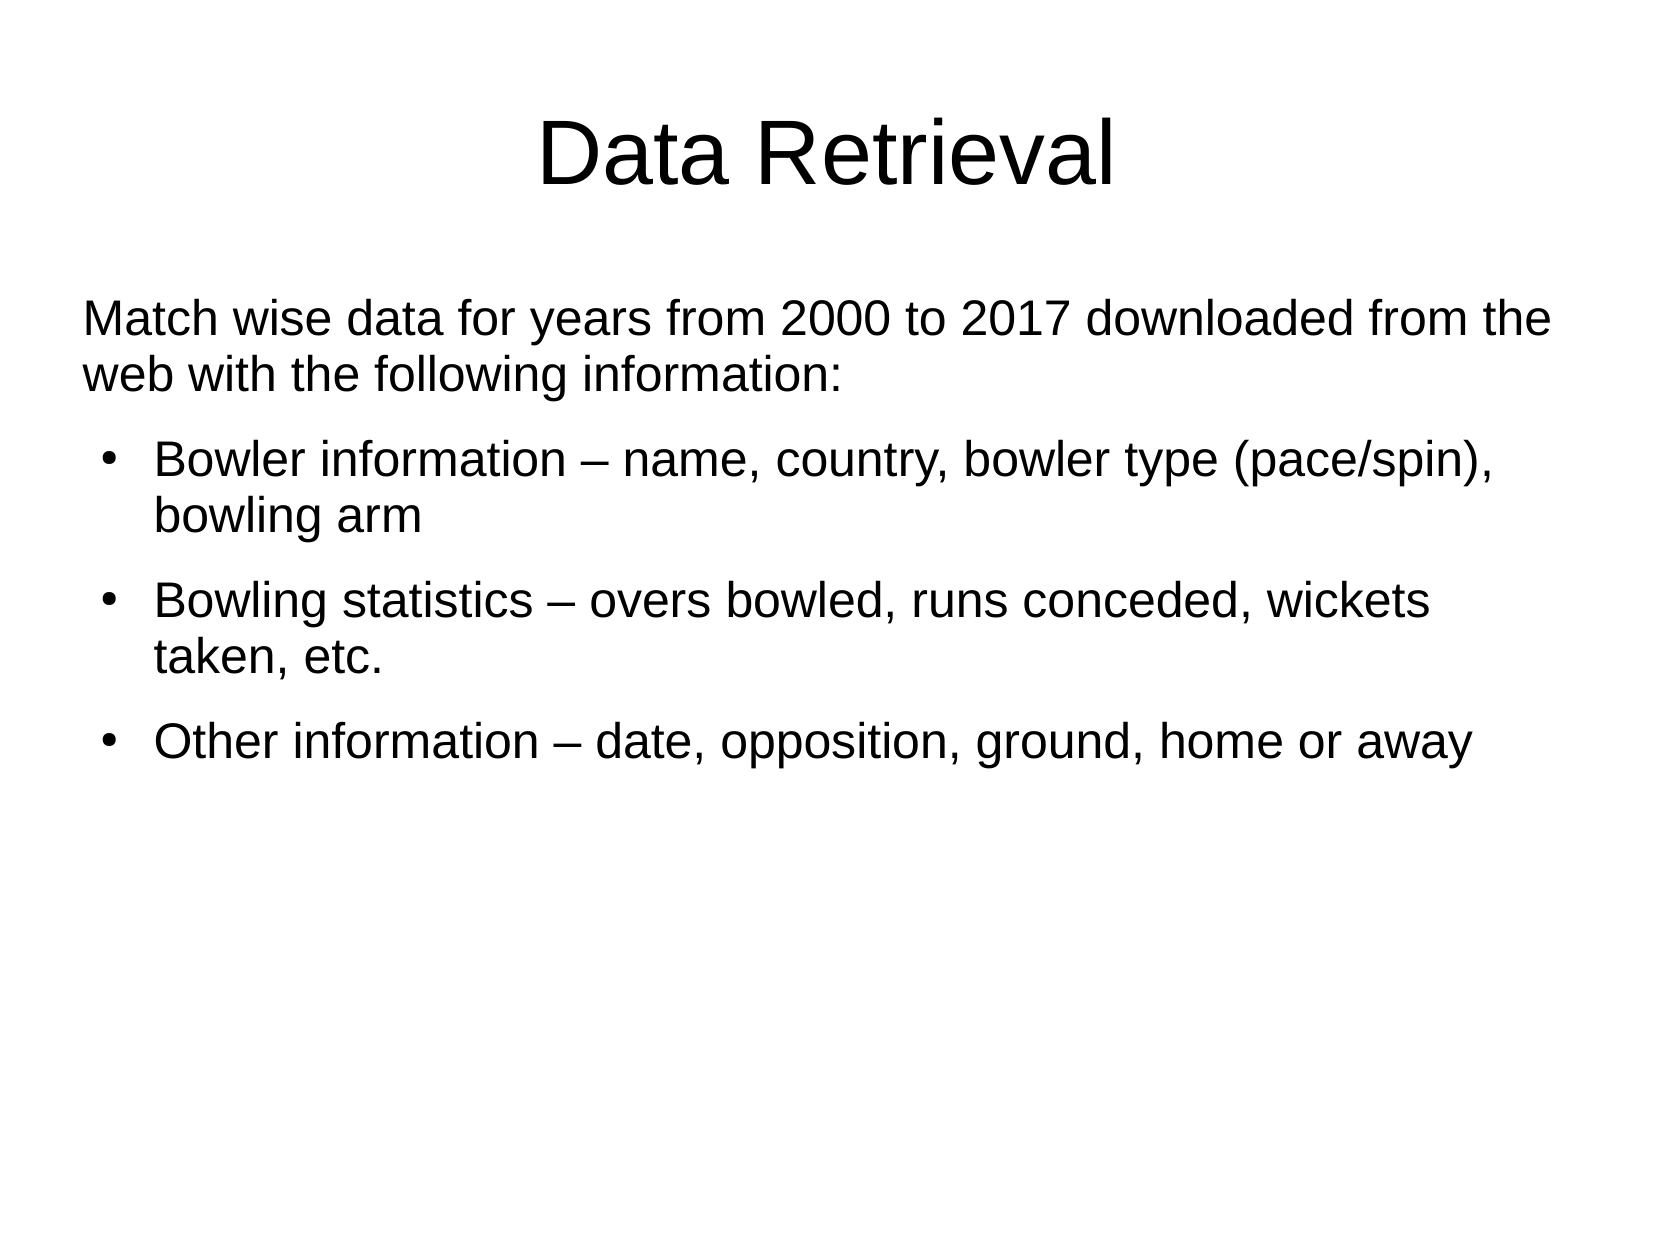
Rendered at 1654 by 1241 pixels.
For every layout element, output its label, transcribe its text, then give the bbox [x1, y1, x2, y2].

list Match wise data for years from 2000 to 2017 downloaded from the web with the following information: Bowler information – name, country, bowler type (pace/spin), bowling arm Bowling statistics – overs bowled, runs conceded, wickets taken, etc. Other information – date, opposition, ground, home or away [82, 290, 1571, 1010]
title Data Retrieval [82, 49, 1571, 257]
